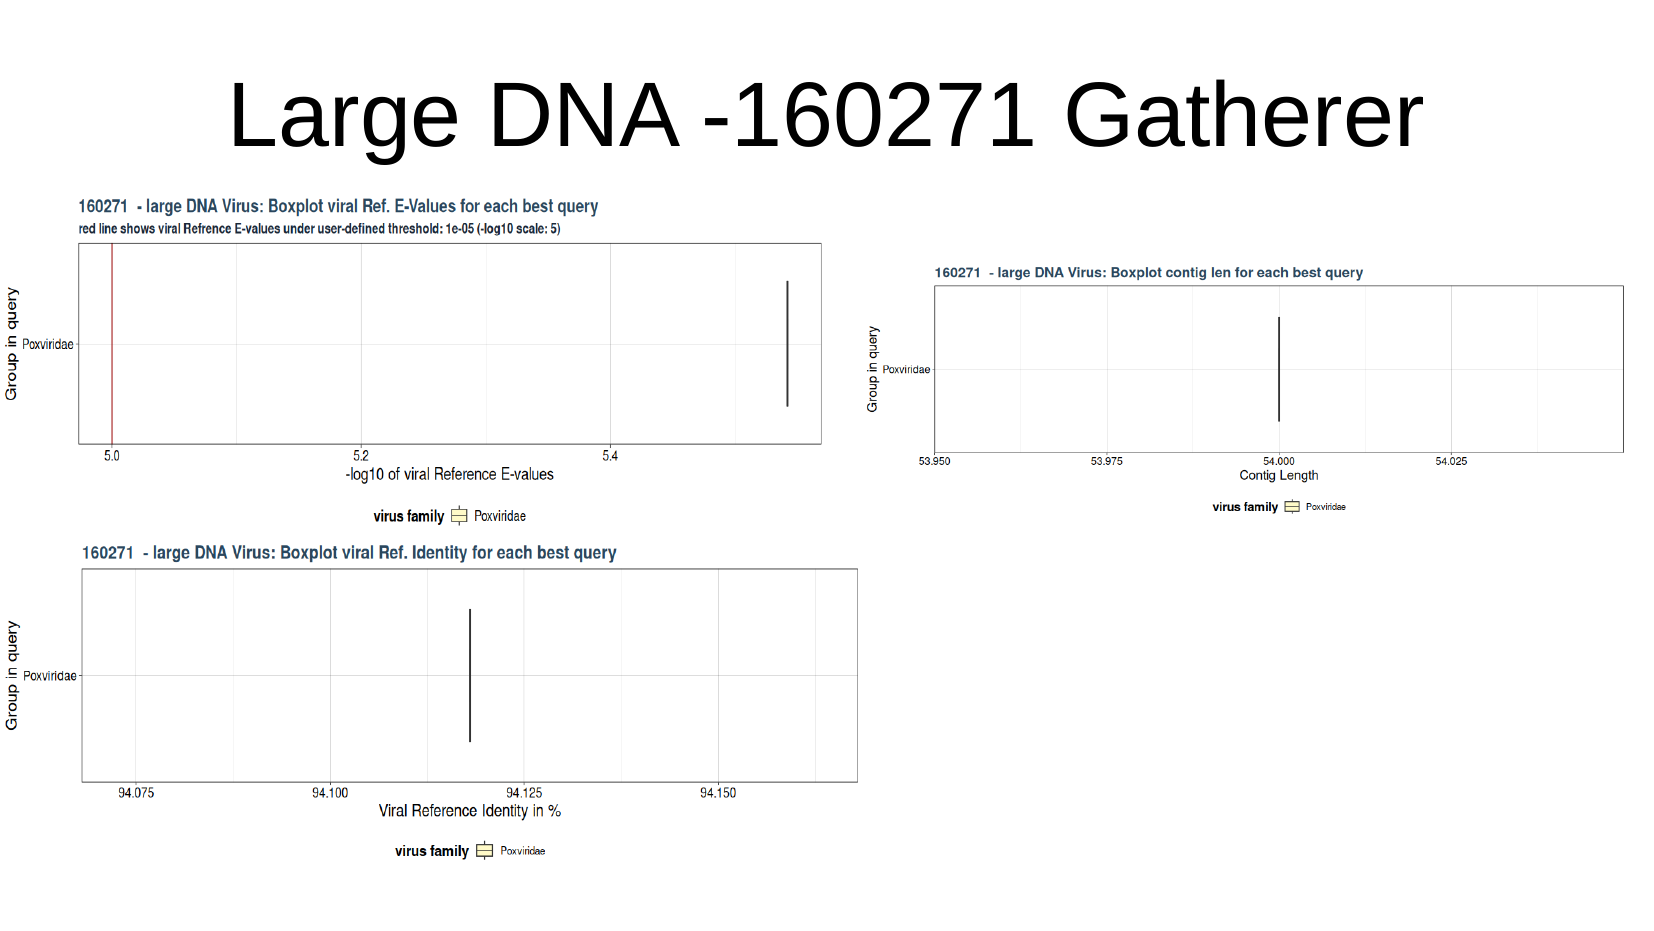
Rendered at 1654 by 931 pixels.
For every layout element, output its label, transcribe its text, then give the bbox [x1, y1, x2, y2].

picture [0, 192, 863, 874]
title Large DNA -160271 Gatherer [82, 37, 1571, 193]
picture [862, 262, 1628, 526]
